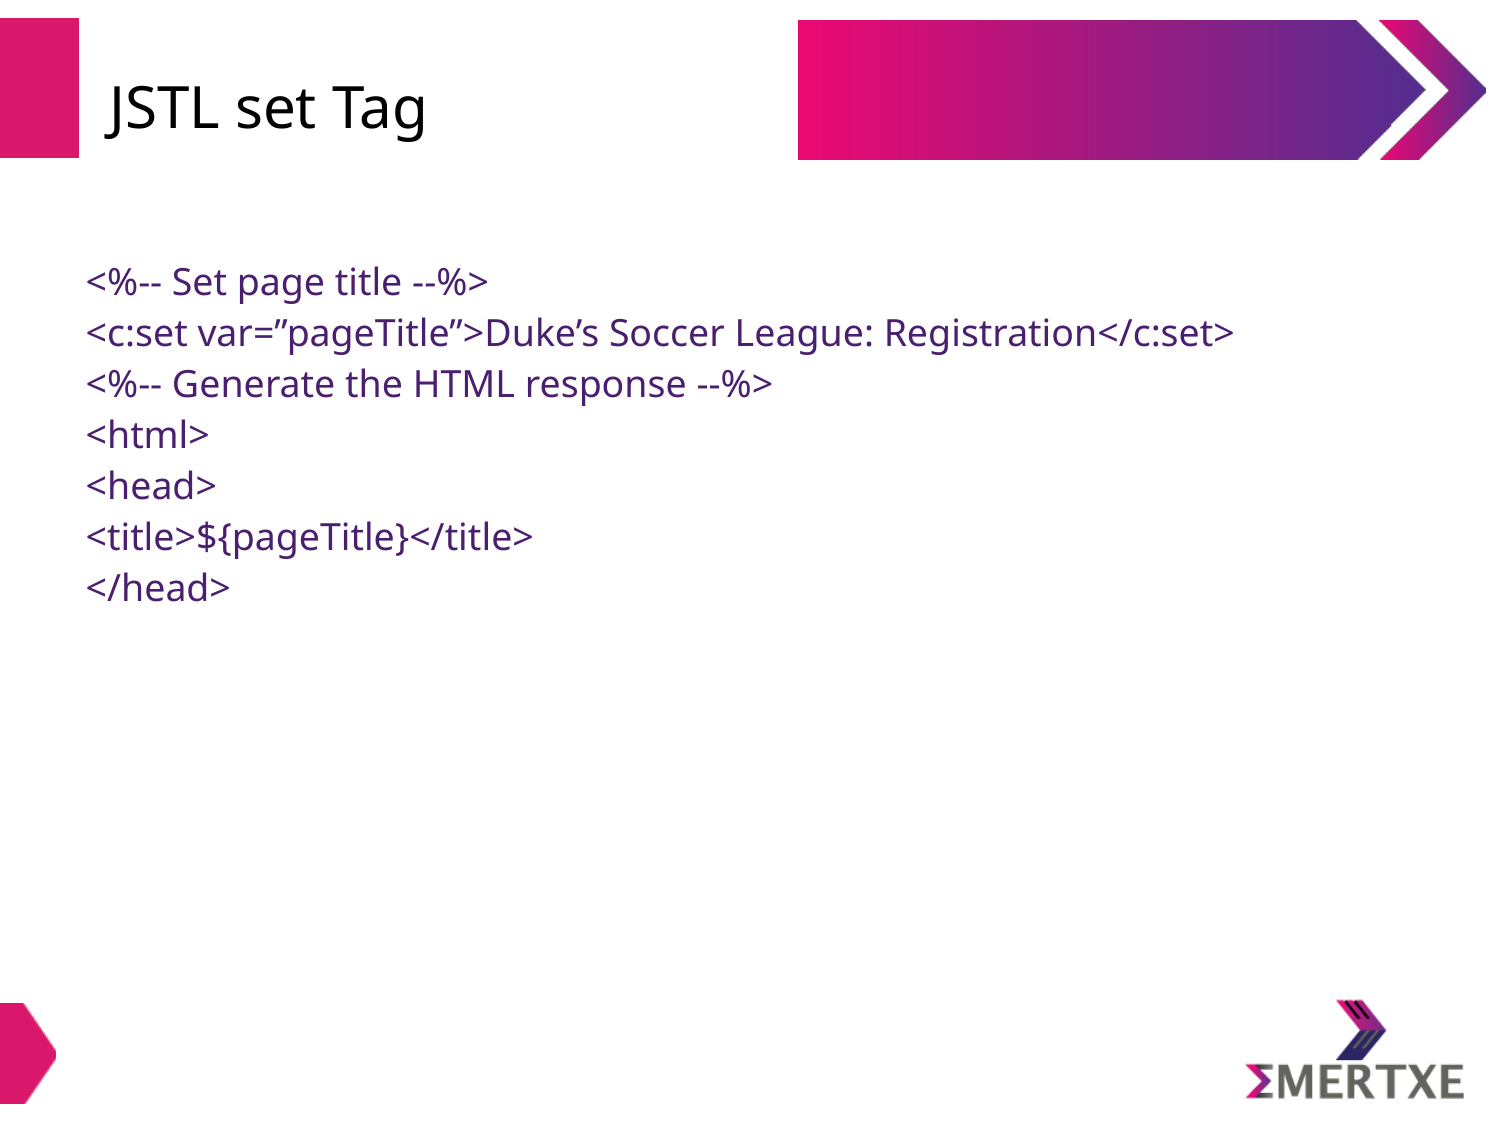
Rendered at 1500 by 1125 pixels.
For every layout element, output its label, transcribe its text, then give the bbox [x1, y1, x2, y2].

text_box <%-- Set page title --%> <c:set var=”pageTitle”>Duke’s Soccer League: Registration</c:set> <%-- Generate the HTML response --%> <html> <head> <title>${pageTitle}</title> </head> [70, 248, 1347, 615]
picture [798, 20, 1486, 160]
picture [1245, 996, 1465, 1099]
text_box JSTL set Tag [94, 59, 520, 142]
